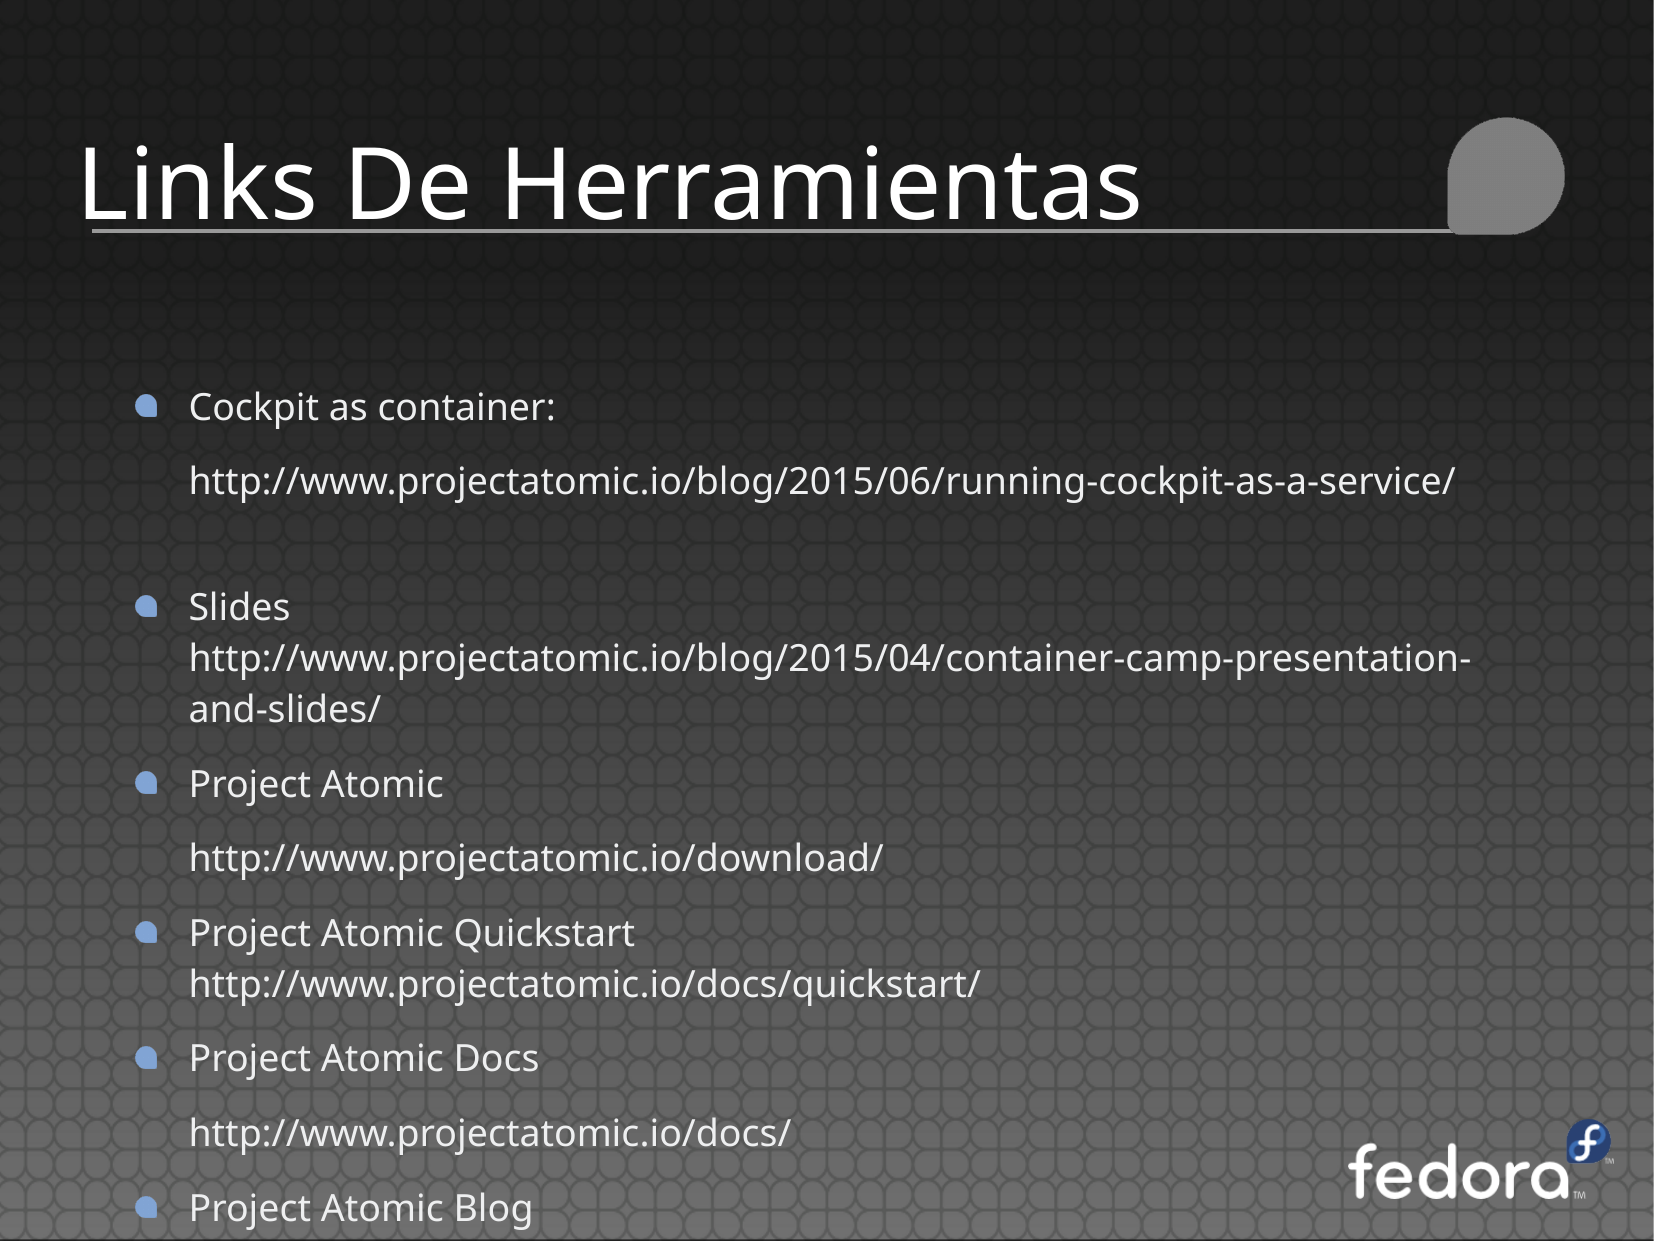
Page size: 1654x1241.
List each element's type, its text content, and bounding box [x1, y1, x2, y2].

list Cockpit as container: http://www.projectatomic.io/blog/2015/06/running-cockpit-as-a-service/ Slides http://www.projectatomic.io/blog/2015/04/container-camp-presentation-and-slides/ Project Atomic http://www.projectatomic.io/download/ Project Atomic Quickstart http://www.projectatomic.io/docs/quickstart/ Project Atomic Docs http://www.projectatomic.io/docs/ Project Atomic Blog http://www.projectatomic.io/blog/ [46, 300, 1536, 1195]
title Links De Herramientas [76, 112, 1566, 249]
picture [0, 0, 1654, 1241]
